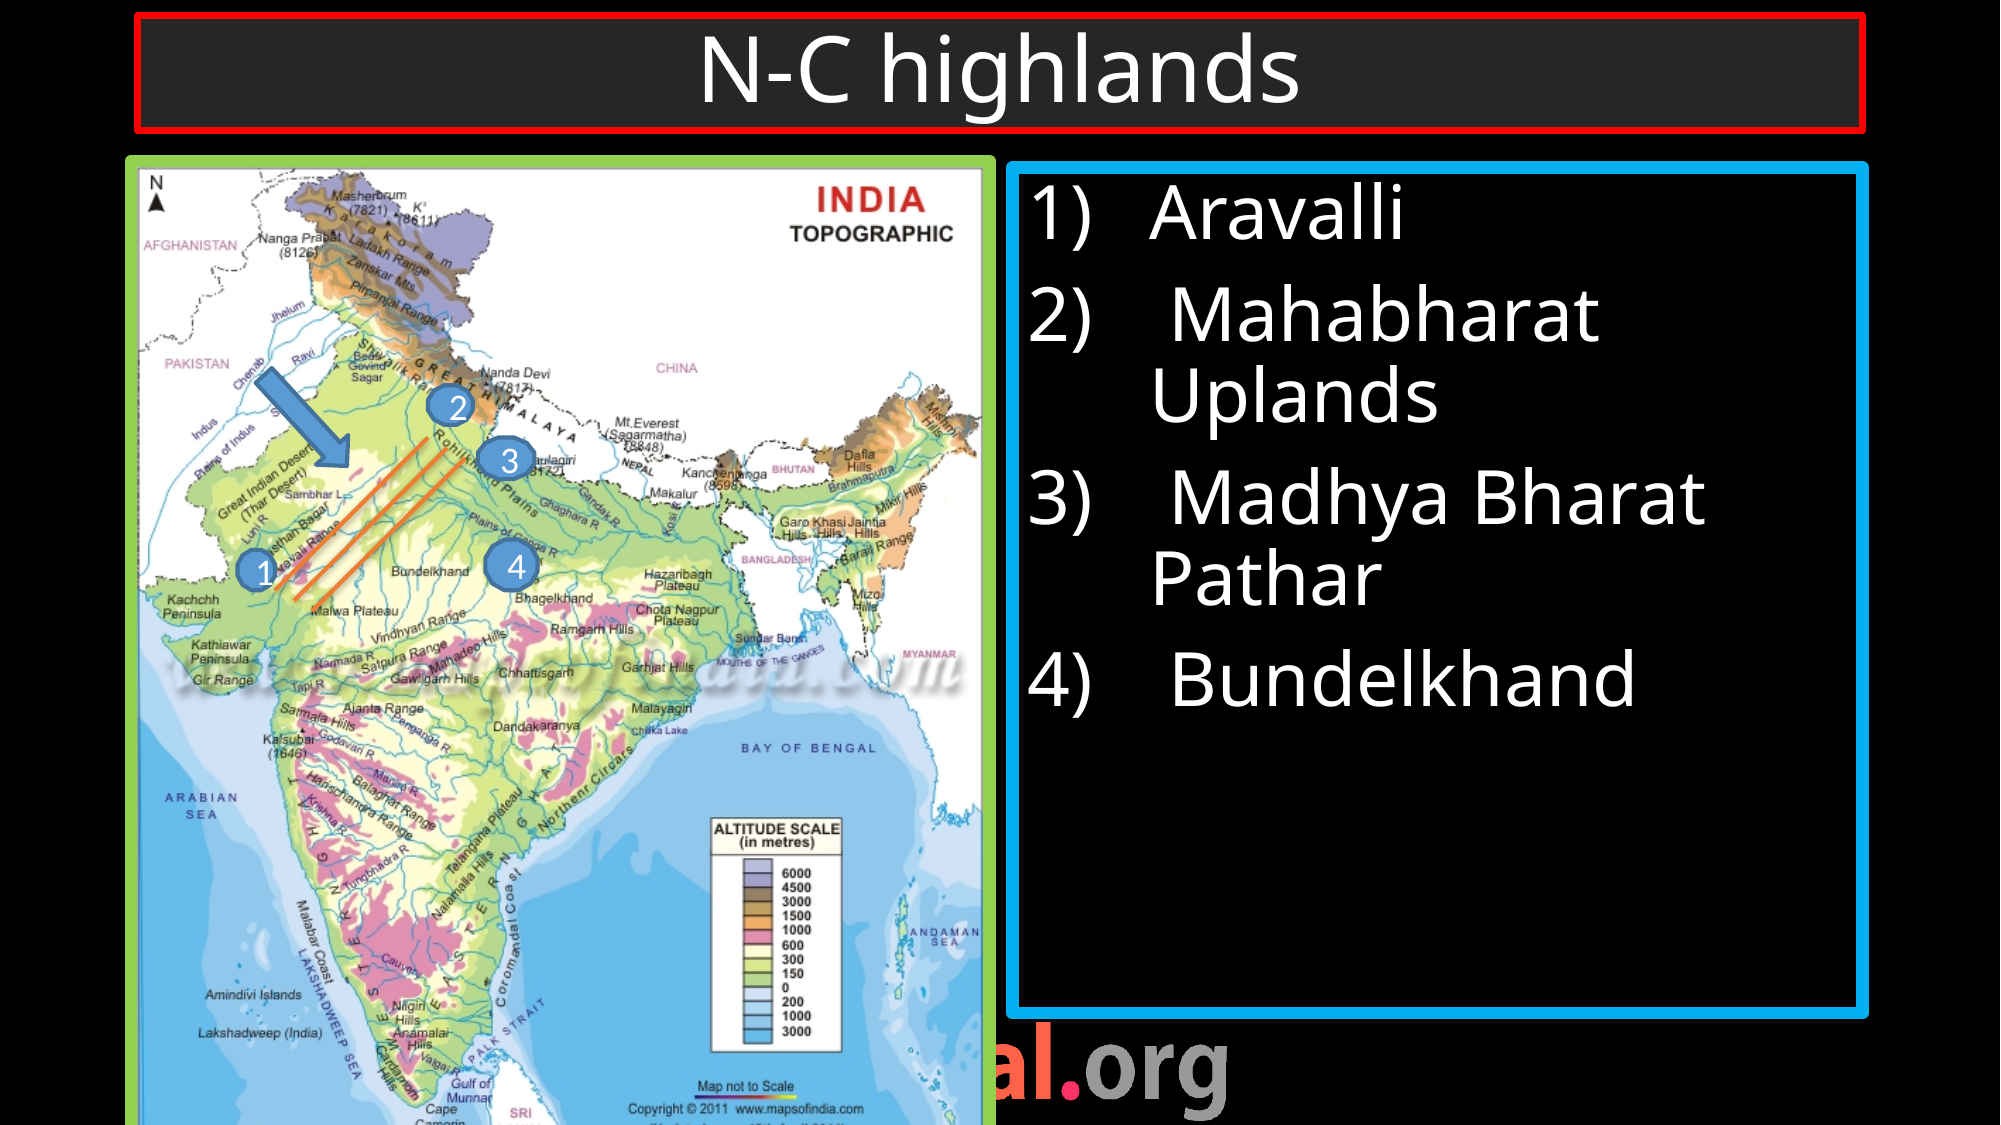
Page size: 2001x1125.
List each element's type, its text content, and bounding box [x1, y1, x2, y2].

text_box [255, 368, 349, 467]
title N-C highlands [137, 15, 1863, 131]
text_box 2 [428, 385, 473, 425]
text_box 1 [237, 549, 276, 591]
text_box 3 [477, 437, 535, 480]
list Aravalli Mahabharat Uplands Madhya Bharat Pathar Bundelkhand [1012, 167, 1863, 1014]
picture [137, 167, 984, 1125]
picture [996, 1005, 1230, 1125]
text_box 4 [485, 539, 538, 591]
